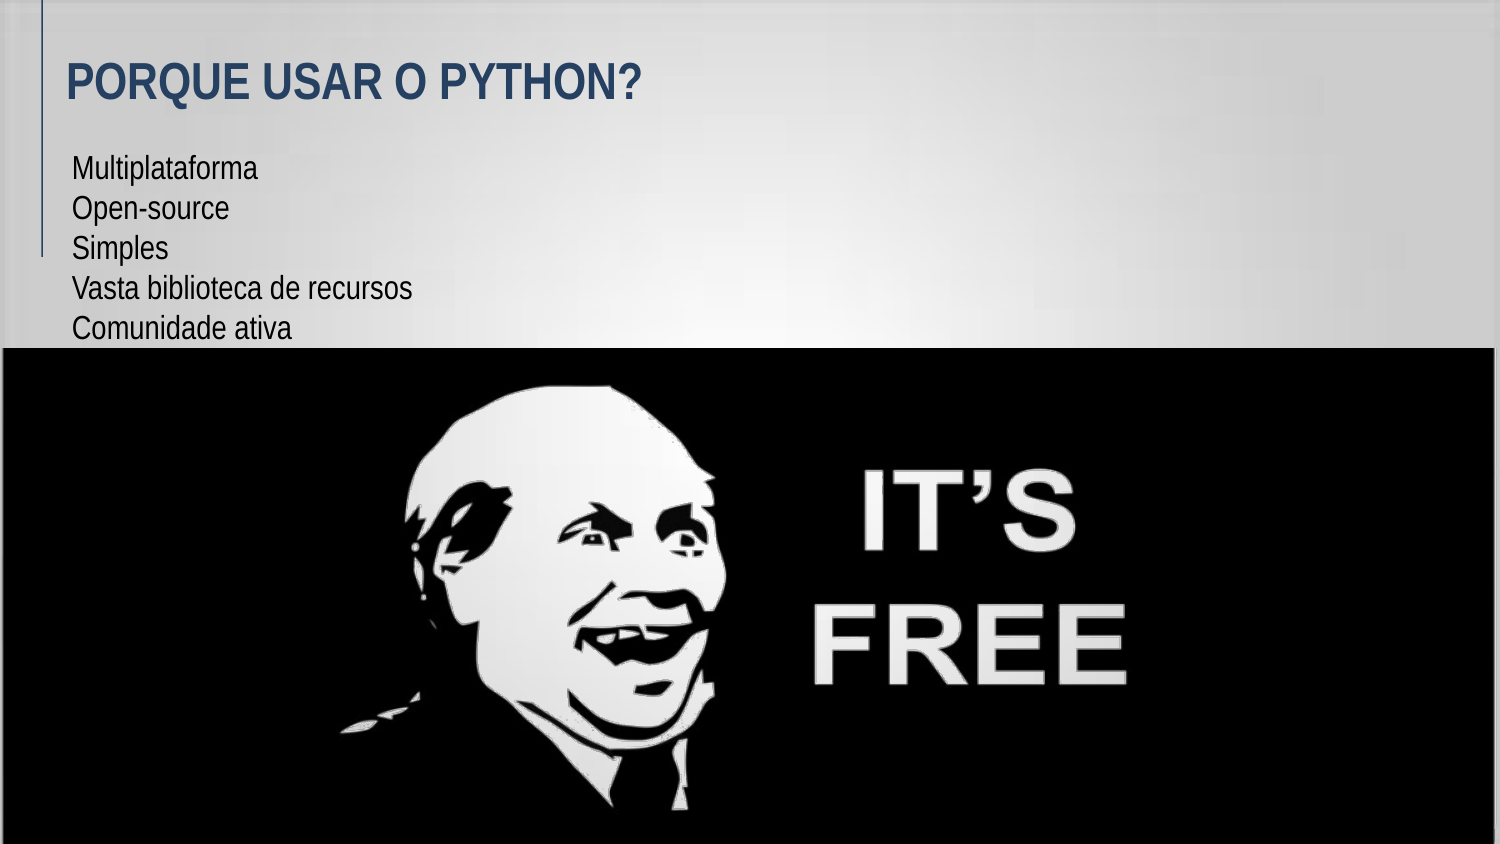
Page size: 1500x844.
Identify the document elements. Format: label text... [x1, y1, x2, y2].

picture [0, 0, 1500, 844]
text_box Multiplataforma Open-source Simples Vasta biblioteca de recursos Comunidade ativa [71, 146, 1415, 346]
text_box Porque usar o python? [65, 48, 1344, 111]
